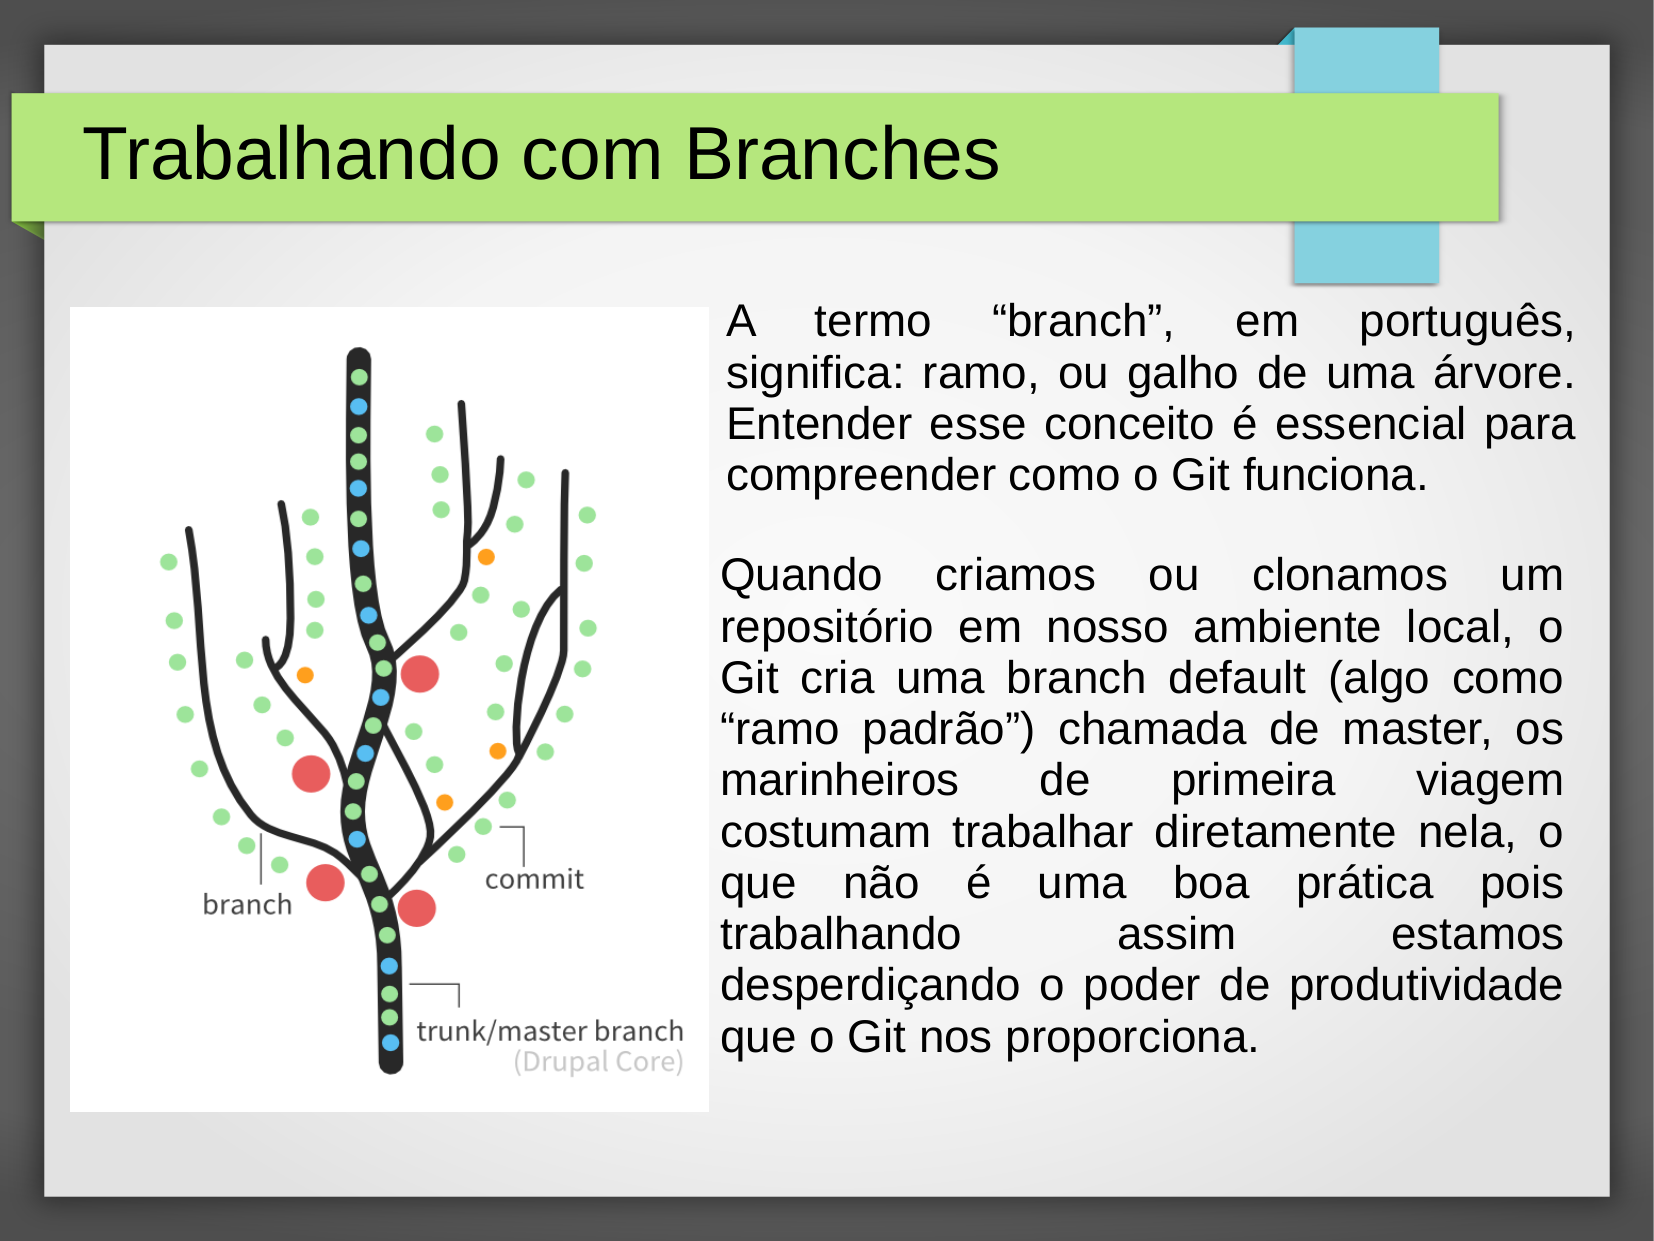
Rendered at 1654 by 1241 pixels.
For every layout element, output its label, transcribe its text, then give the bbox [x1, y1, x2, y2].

title Trabalhando com Branches [82, 94, 1264, 213]
list A termo “branch”, em português, significa: ramo, ou galho de uma árvore. Entender esse conceito é essencial para compreender como o Git funciona. [655, 295, 1577, 508]
list Quando criamos ou clonamos um repositório em nosso ambiente local, o Git cria uma branch default (algo como “ramo padrão”) chamada de master, os marinheiros de primeira viagem costumam trabalhar diretamente nela, o que não é uma boa prática pois trabalhando assim estamos desperdiçando o poder de produtividade que o Git nos proporciona. [649, 549, 1565, 1176]
picture [0, 0, 1654, 1241]
